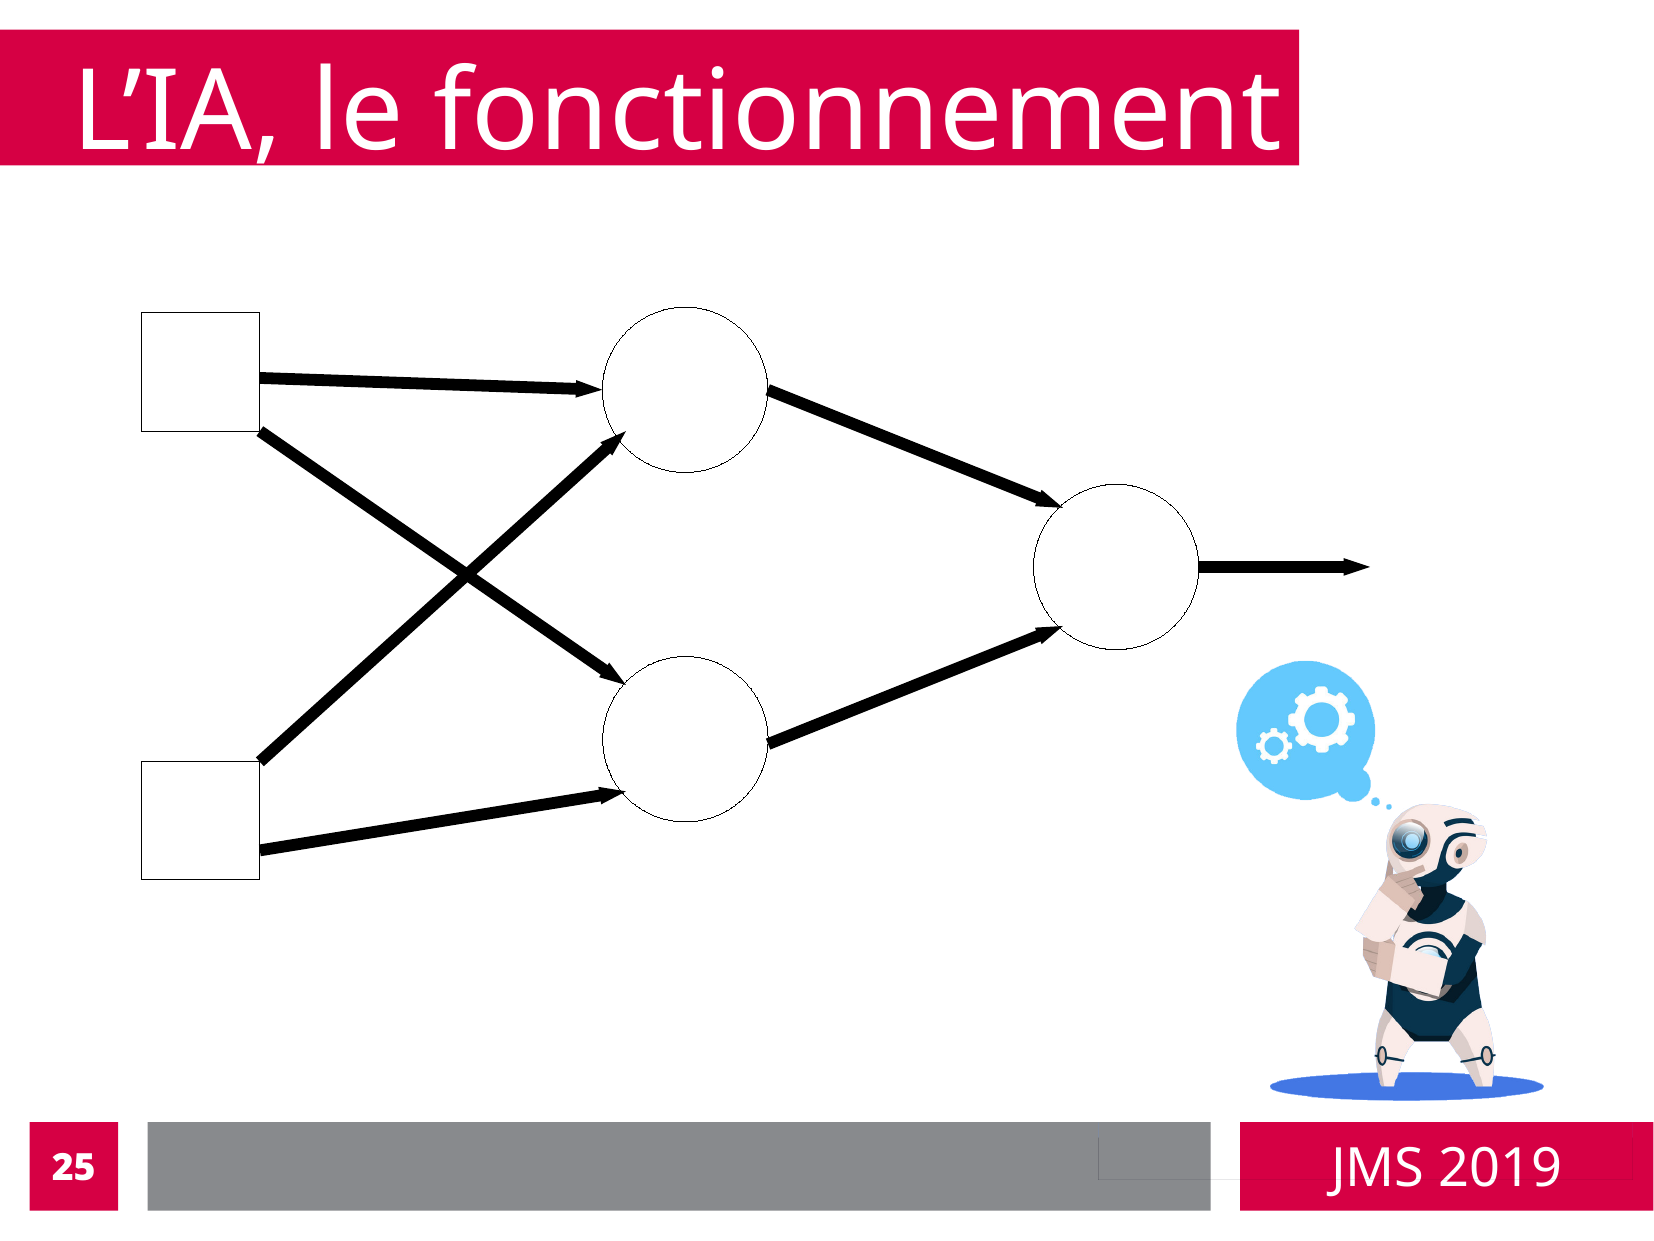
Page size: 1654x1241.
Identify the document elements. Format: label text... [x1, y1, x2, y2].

text_box [1033, 484, 1199, 648]
text_box [602, 307, 768, 473]
text_box [141, 312, 260, 432]
picture [1098, 602, 1633, 1180]
text_box [141, 761, 260, 880]
title L’IA, le fonctionnement [0, 29, 1371, 178]
text_box [602, 656, 769, 822]
